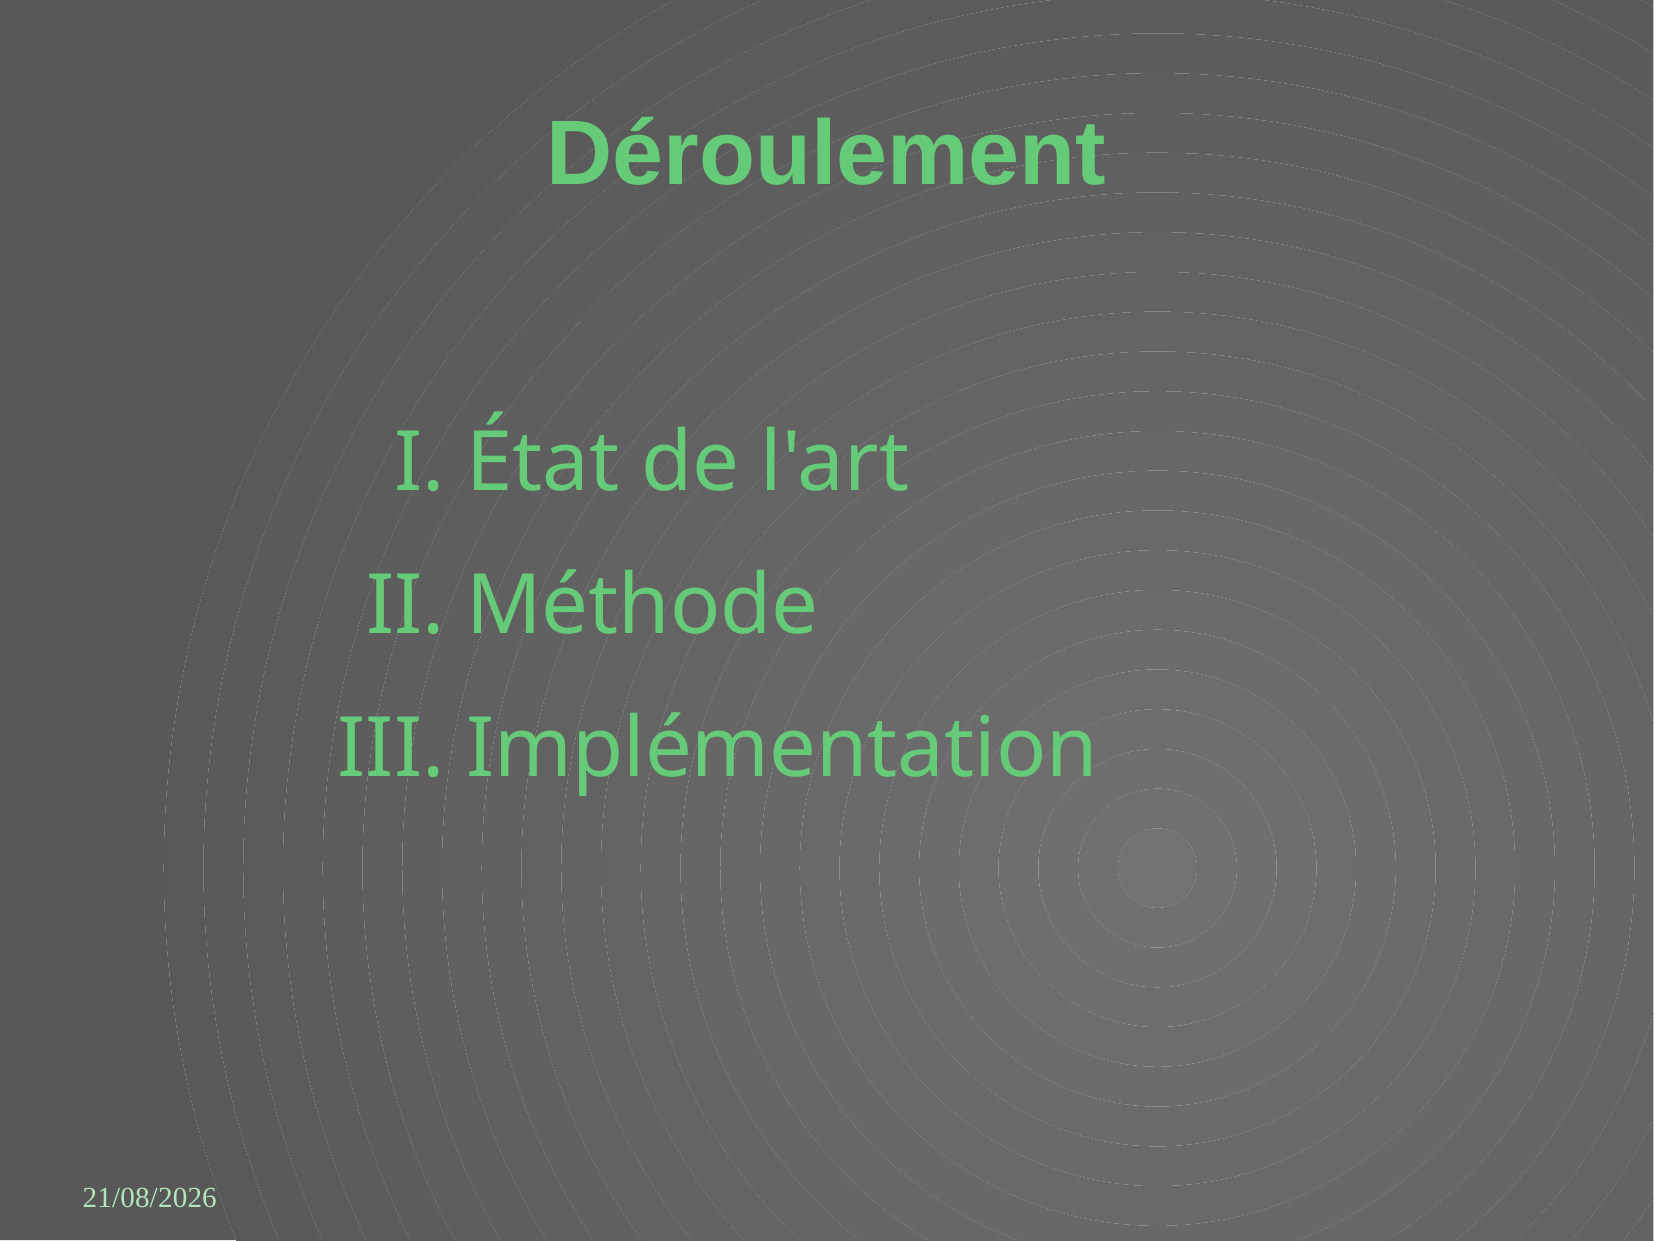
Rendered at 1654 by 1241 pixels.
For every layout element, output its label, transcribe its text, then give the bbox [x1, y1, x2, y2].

title Déroulement [82, 49, 1571, 257]
list État de l'art Méthode Implémentation [271, 401, 1595, 1016]
